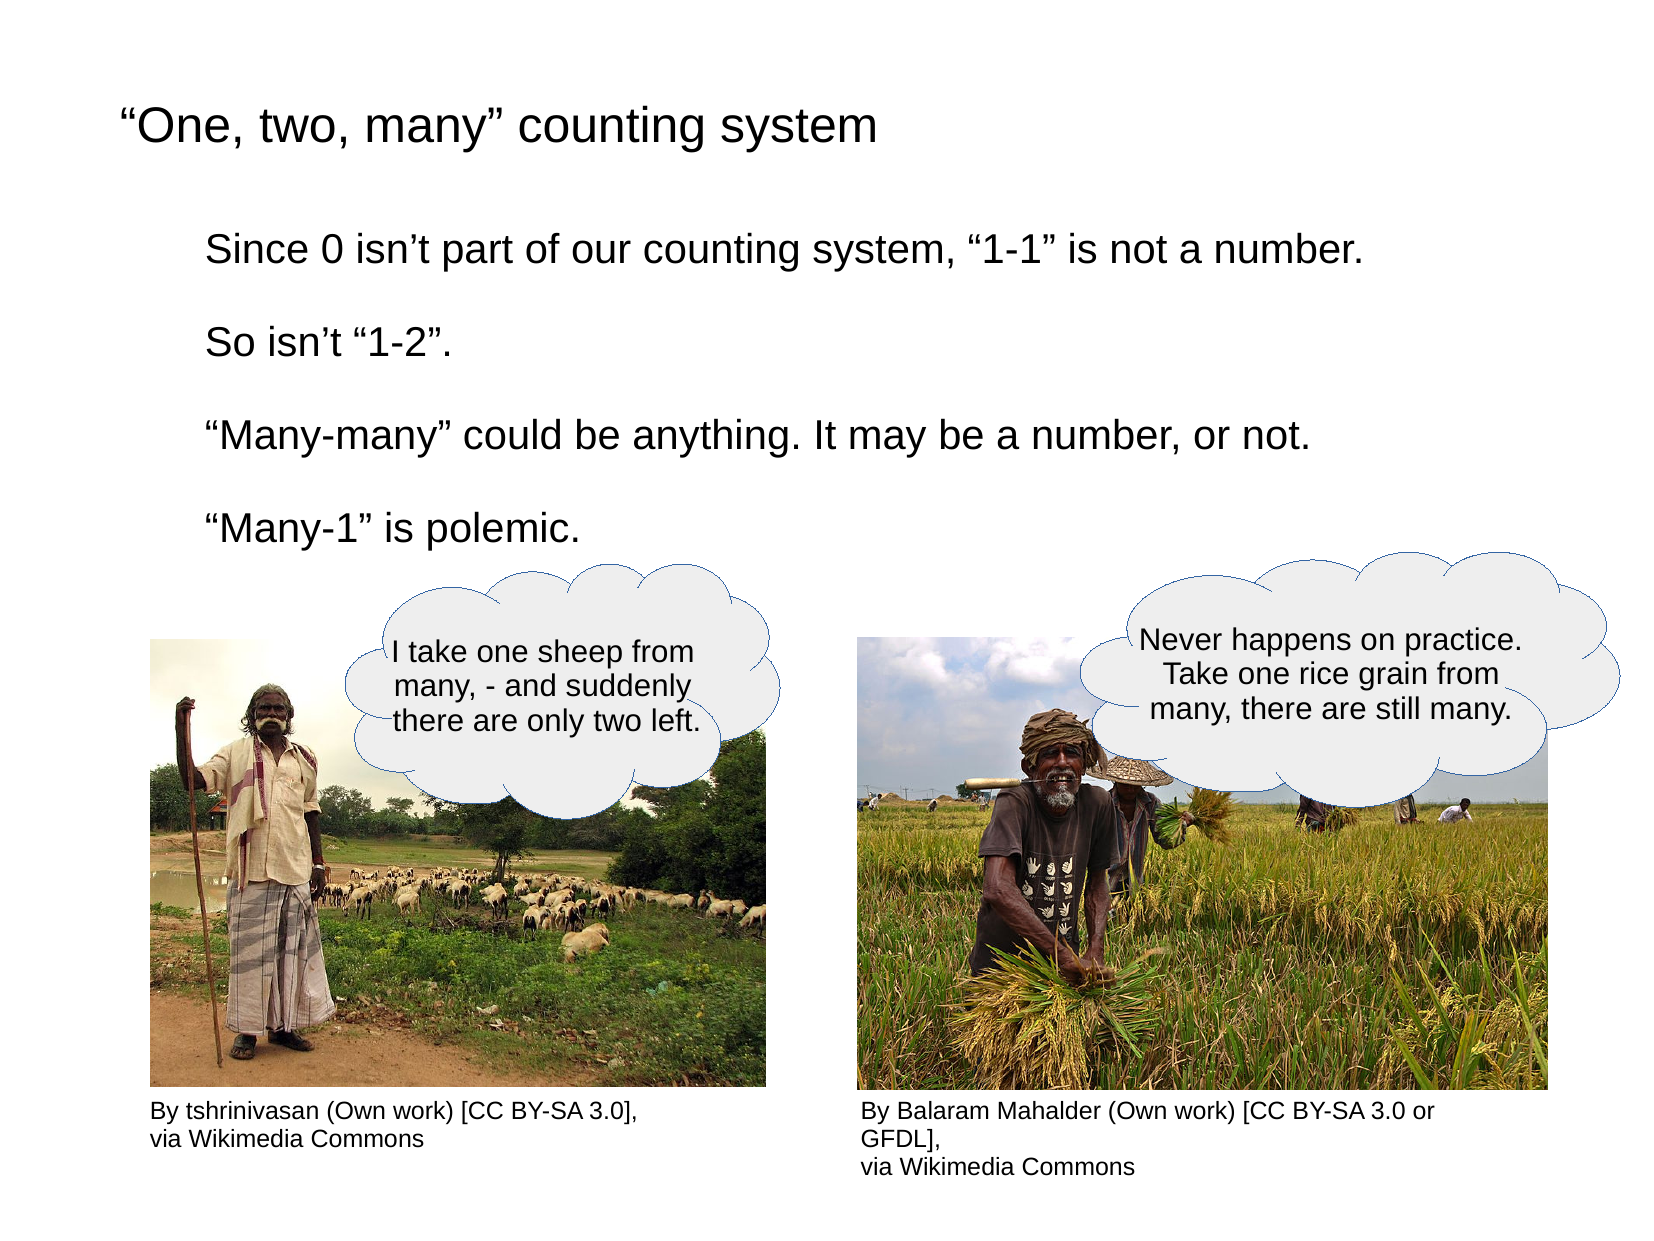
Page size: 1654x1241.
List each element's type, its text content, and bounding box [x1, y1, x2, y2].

text_box I take one sheep from many, - and suddenly there are only two left. [345, 564, 781, 820]
picture [857, 637, 1548, 1090]
text_box “One, two, many” counting system [105, 90, 921, 161]
text_box Never happens on practice. Take one rice grain from many, there are still many. [1080, 552, 1621, 808]
picture [150, 639, 766, 1087]
text_box By Balaram Mahalder (Own work) [CC BY-SA 3.0 or GFDL], via Wikimedia Commons [845, 1089, 1539, 1189]
text_box By tshrinivasan (Own work) [CC BY-SA 3.0], via Wikimedia Commons [135, 1089, 661, 1188]
text_box Since 0 isn’t part of our counting system, “1-1” is not a number. So isn’t “1-2”. “Many-many” could be anything. It may be a number, or not. “Many-1” is polemic. [190, 218, 1381, 559]
